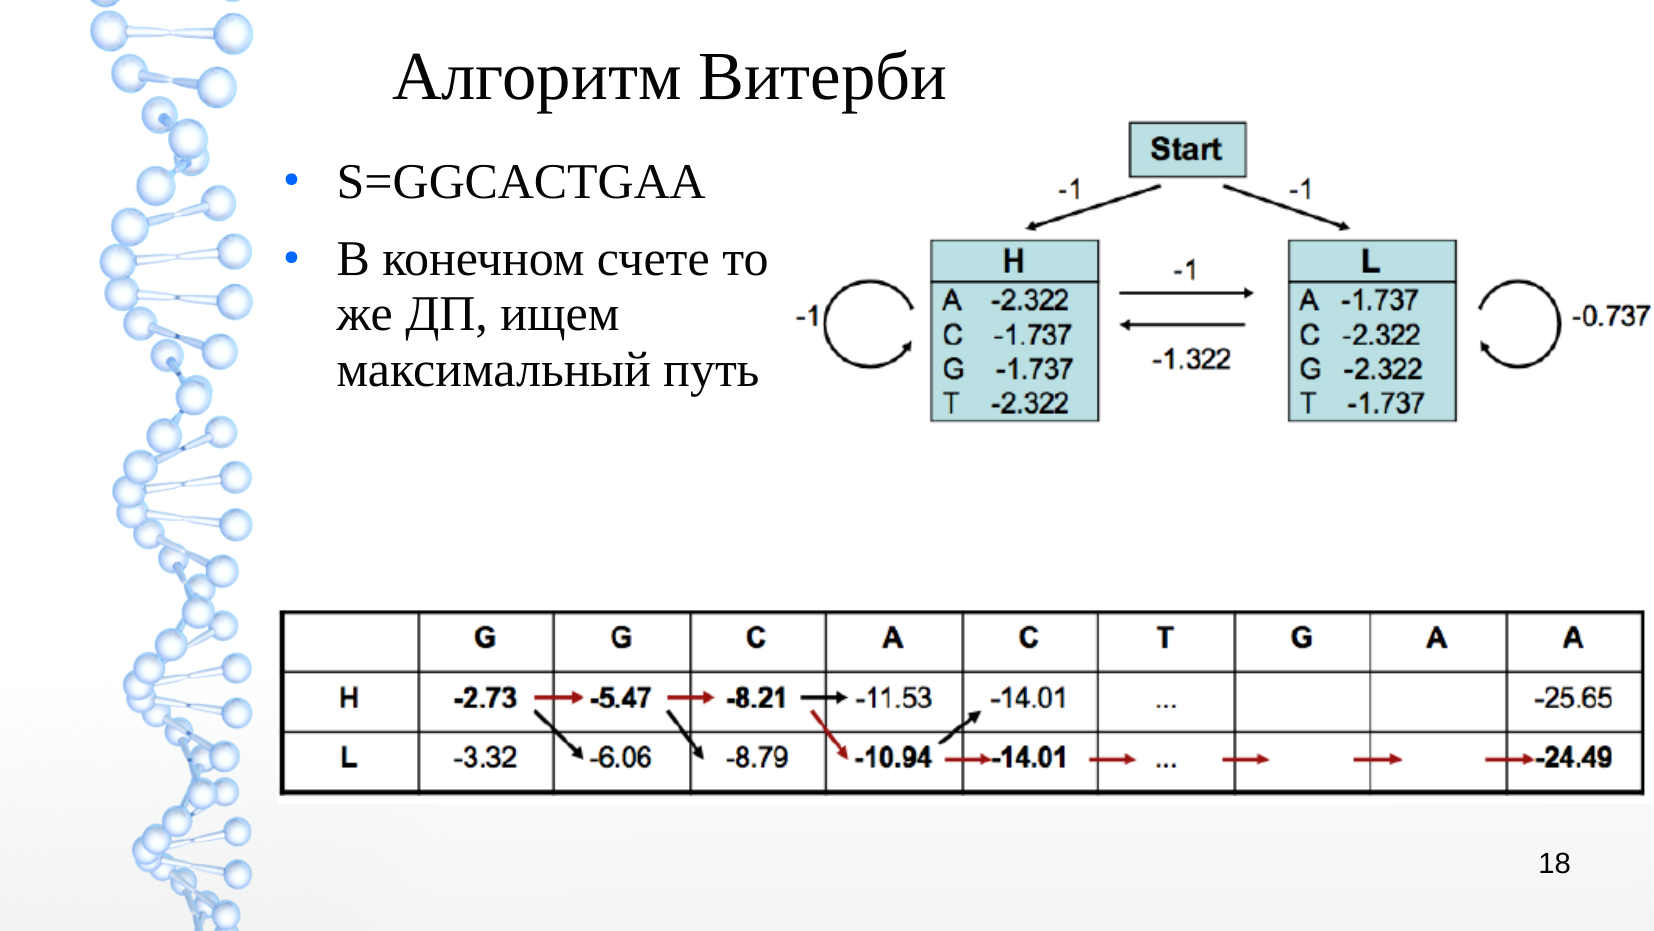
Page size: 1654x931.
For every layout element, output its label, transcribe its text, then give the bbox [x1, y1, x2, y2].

title Алгоритм Витерби [5, 0, 1335, 154]
list S=GGCACTGAA В конечном счете то же ДП, ищем максимальный путь [265, 153, 792, 804]
picture [0, 0, 1654, 931]
